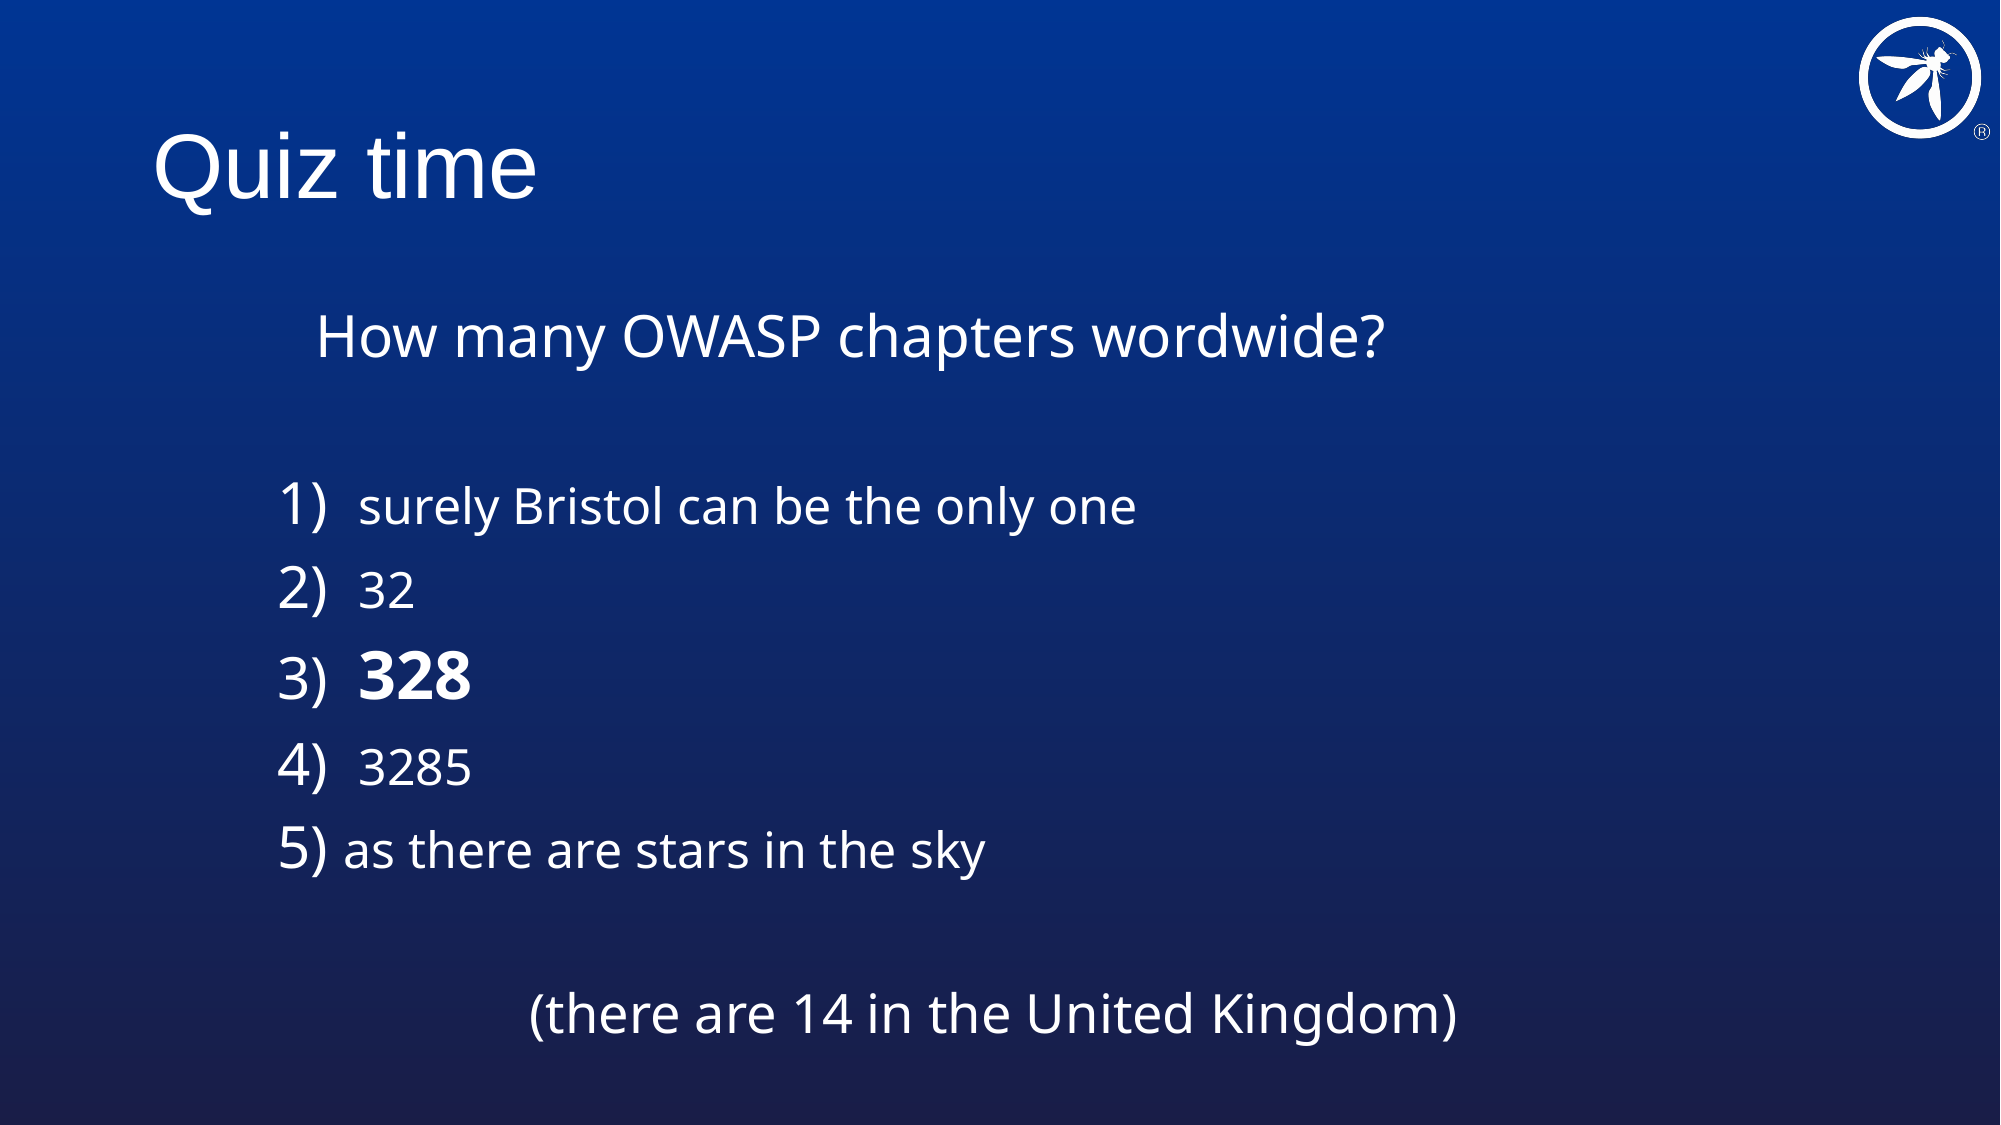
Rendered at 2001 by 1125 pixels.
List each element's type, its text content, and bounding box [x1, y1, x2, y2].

picture [1797, 0, 2001, 200]
list How many OWASP chapters wordwide? surely Bristol can be the only one 32 328 3285 as there are stars in the sky (there are 14 in the United Kingdom) [262, 299, 1726, 1014]
title Quiz time [137, 59, 1863, 278]
